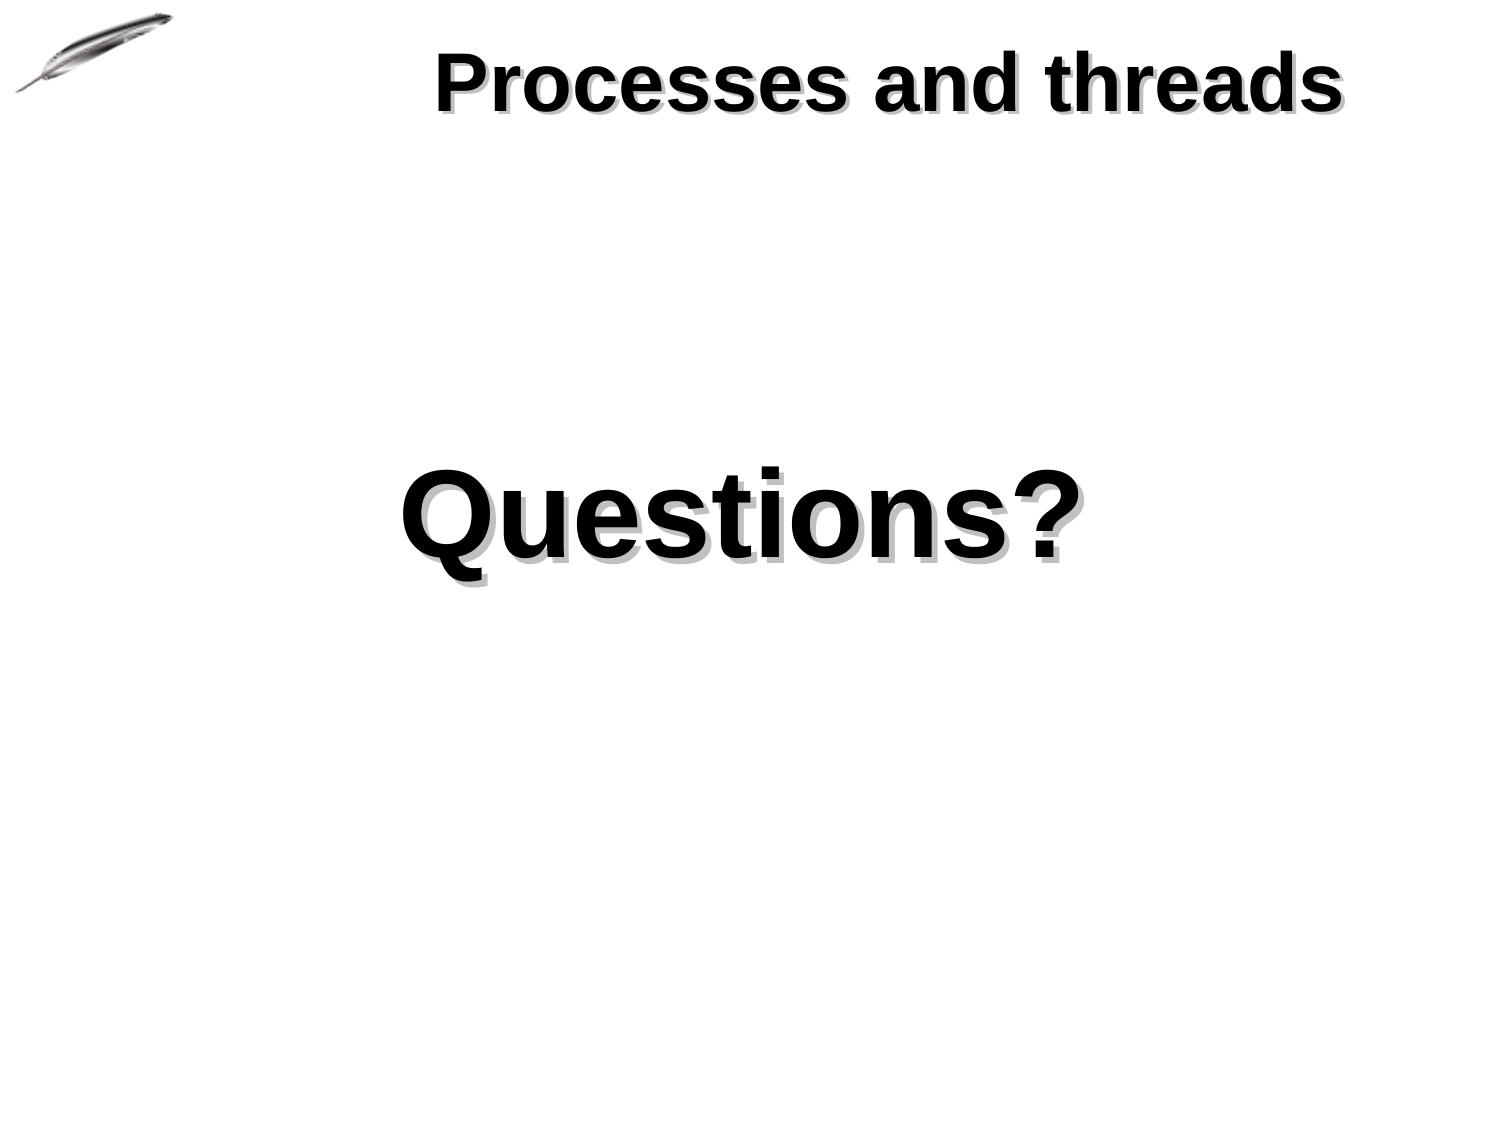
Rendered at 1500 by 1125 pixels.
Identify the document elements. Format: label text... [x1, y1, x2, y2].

title Processes and threads [419, 11, 1459, 161]
picture [11, 11, 179, 95]
list Questions? [383, 444, 1140, 646]
